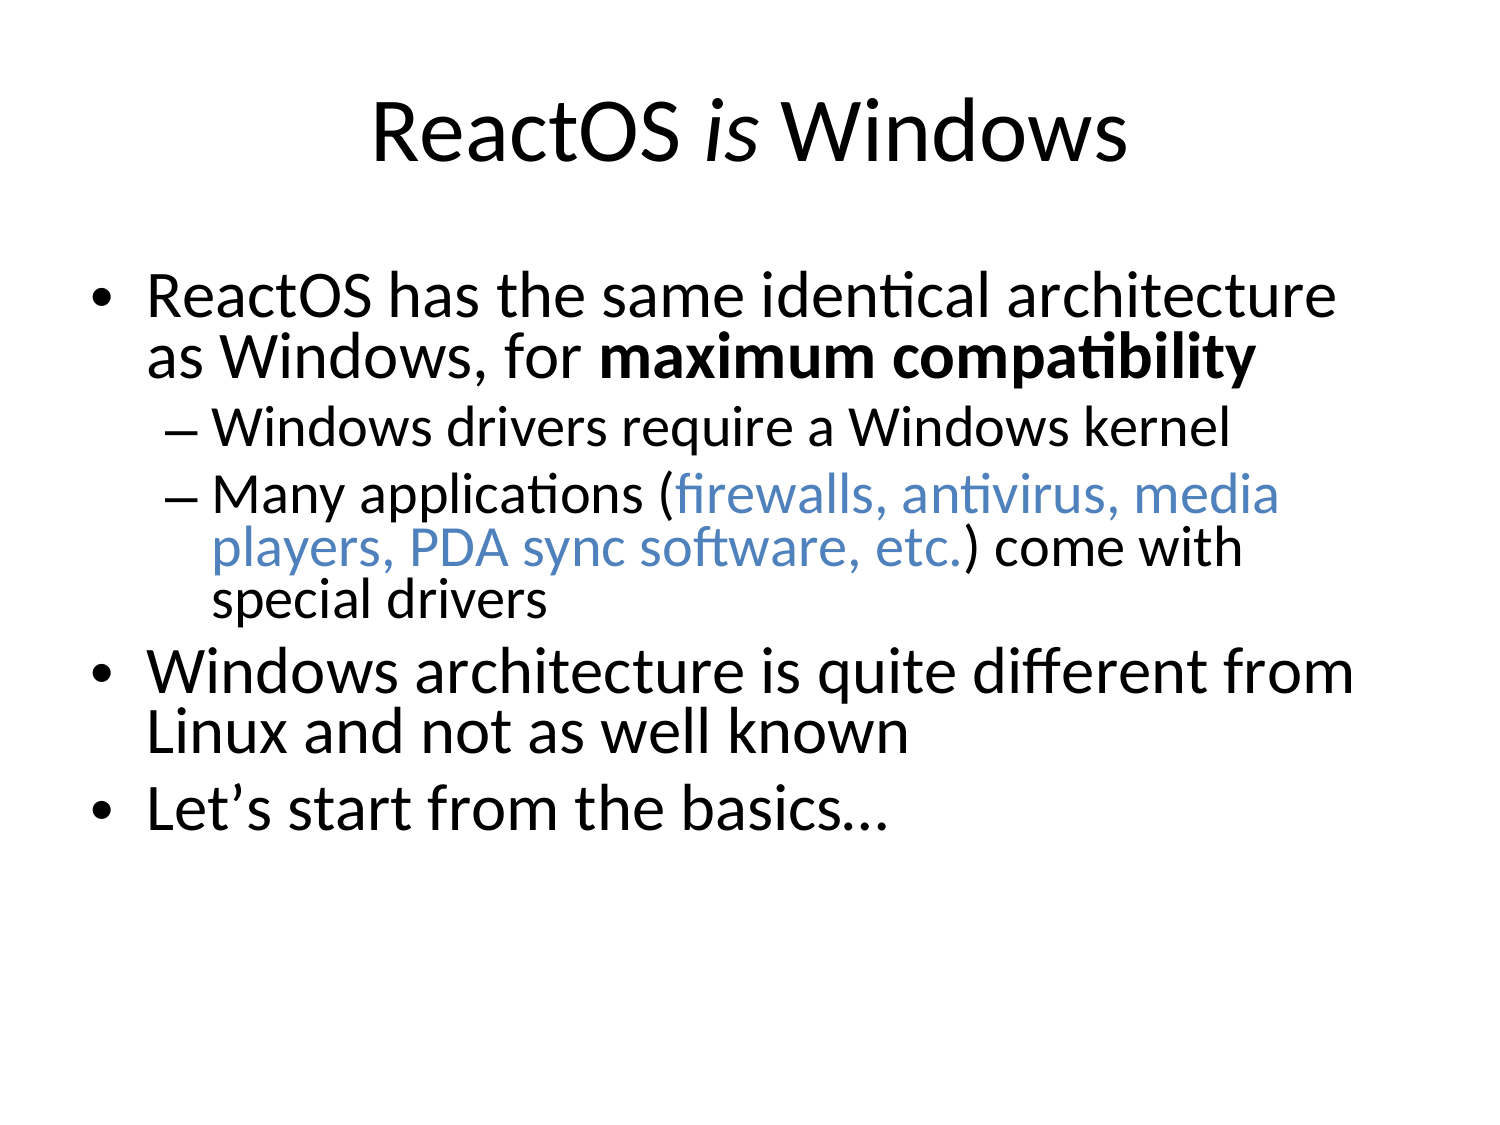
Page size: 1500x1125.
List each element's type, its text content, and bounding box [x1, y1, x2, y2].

list ReactOS has the same identical architecture as Windows, for maximum compatibility Windows drivers require a Windows kernel Many applications (firewalls, antivirus, media players, PDA sync software, etc.) come with special drivers Windows architecture is quite different from Linux and not as well known Let’s start from the basics… [75, 262, 1426, 1006]
title ReactOS is Windows [75, 45, 1426, 233]
